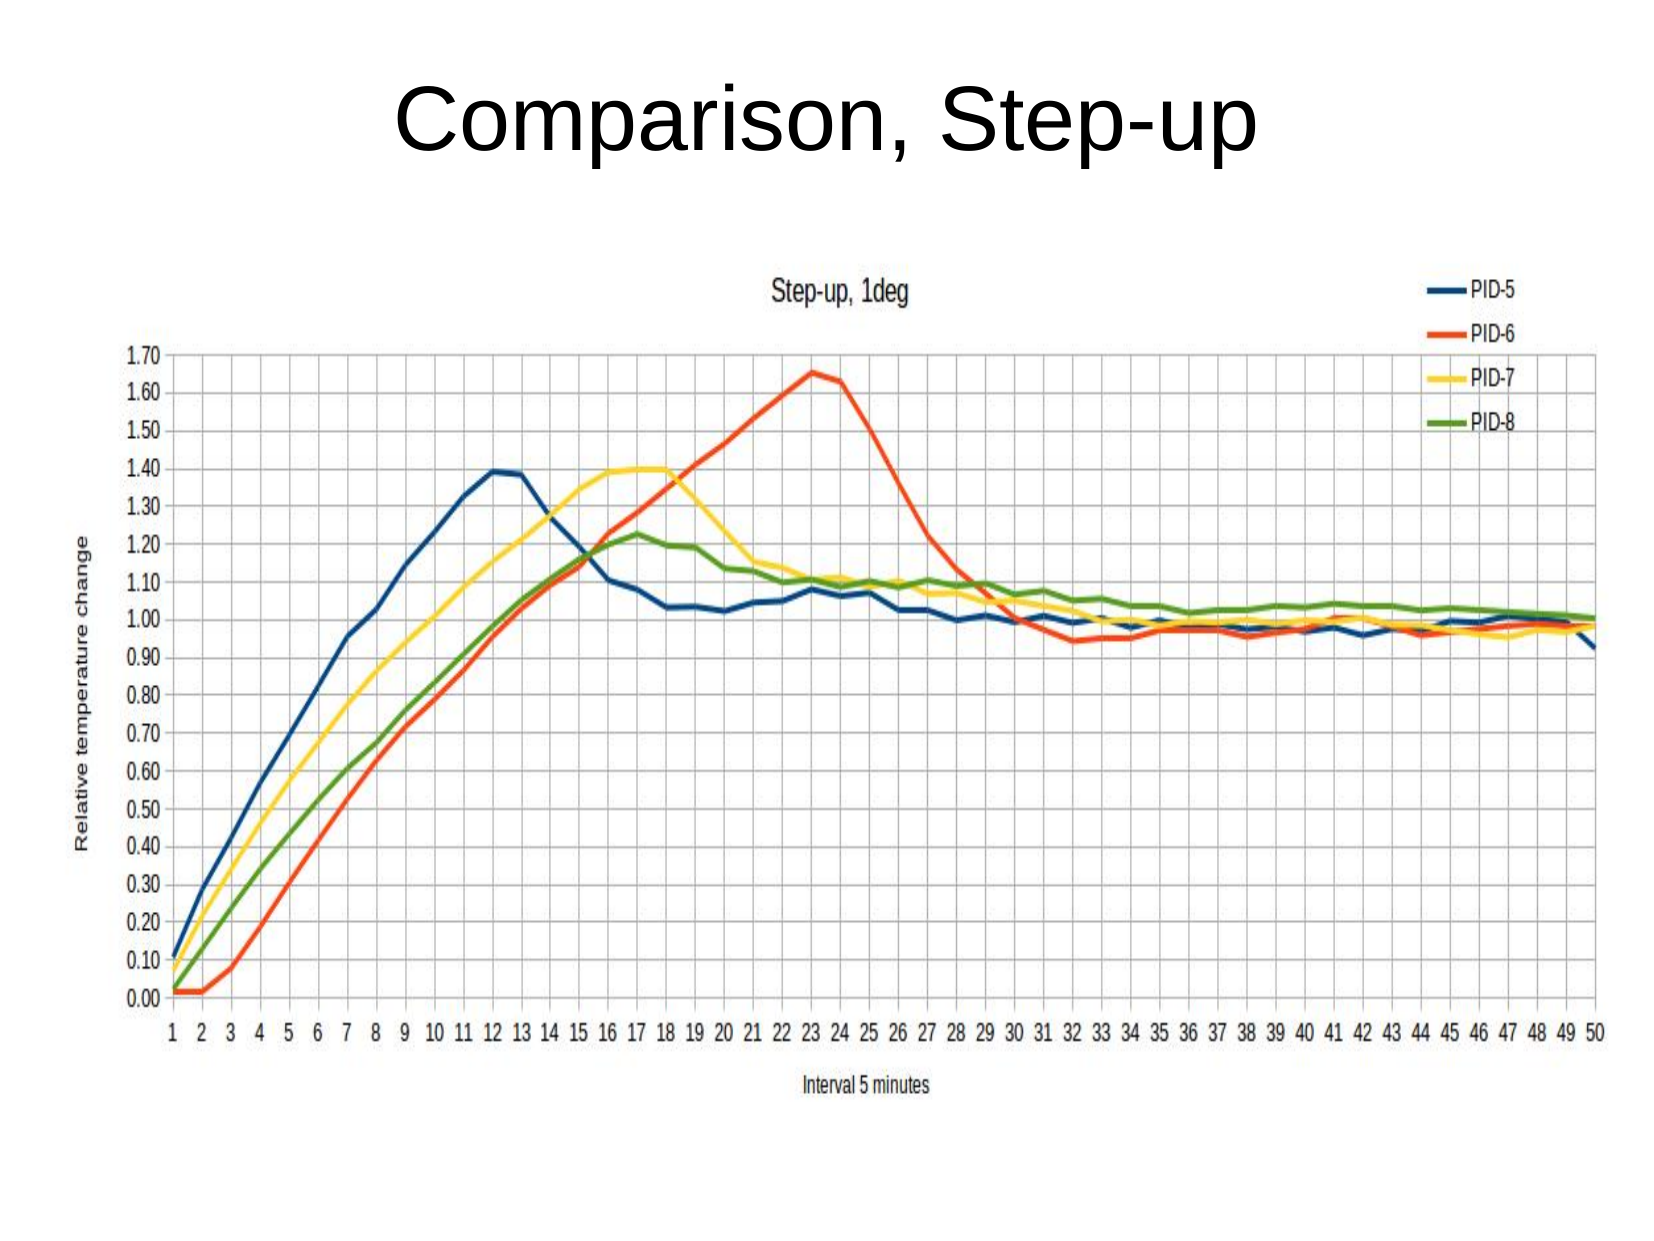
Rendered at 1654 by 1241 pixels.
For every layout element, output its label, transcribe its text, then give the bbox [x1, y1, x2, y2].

title Comparison, Step-up [82, 49, 1571, 188]
picture [45, 232, 1636, 1141]
